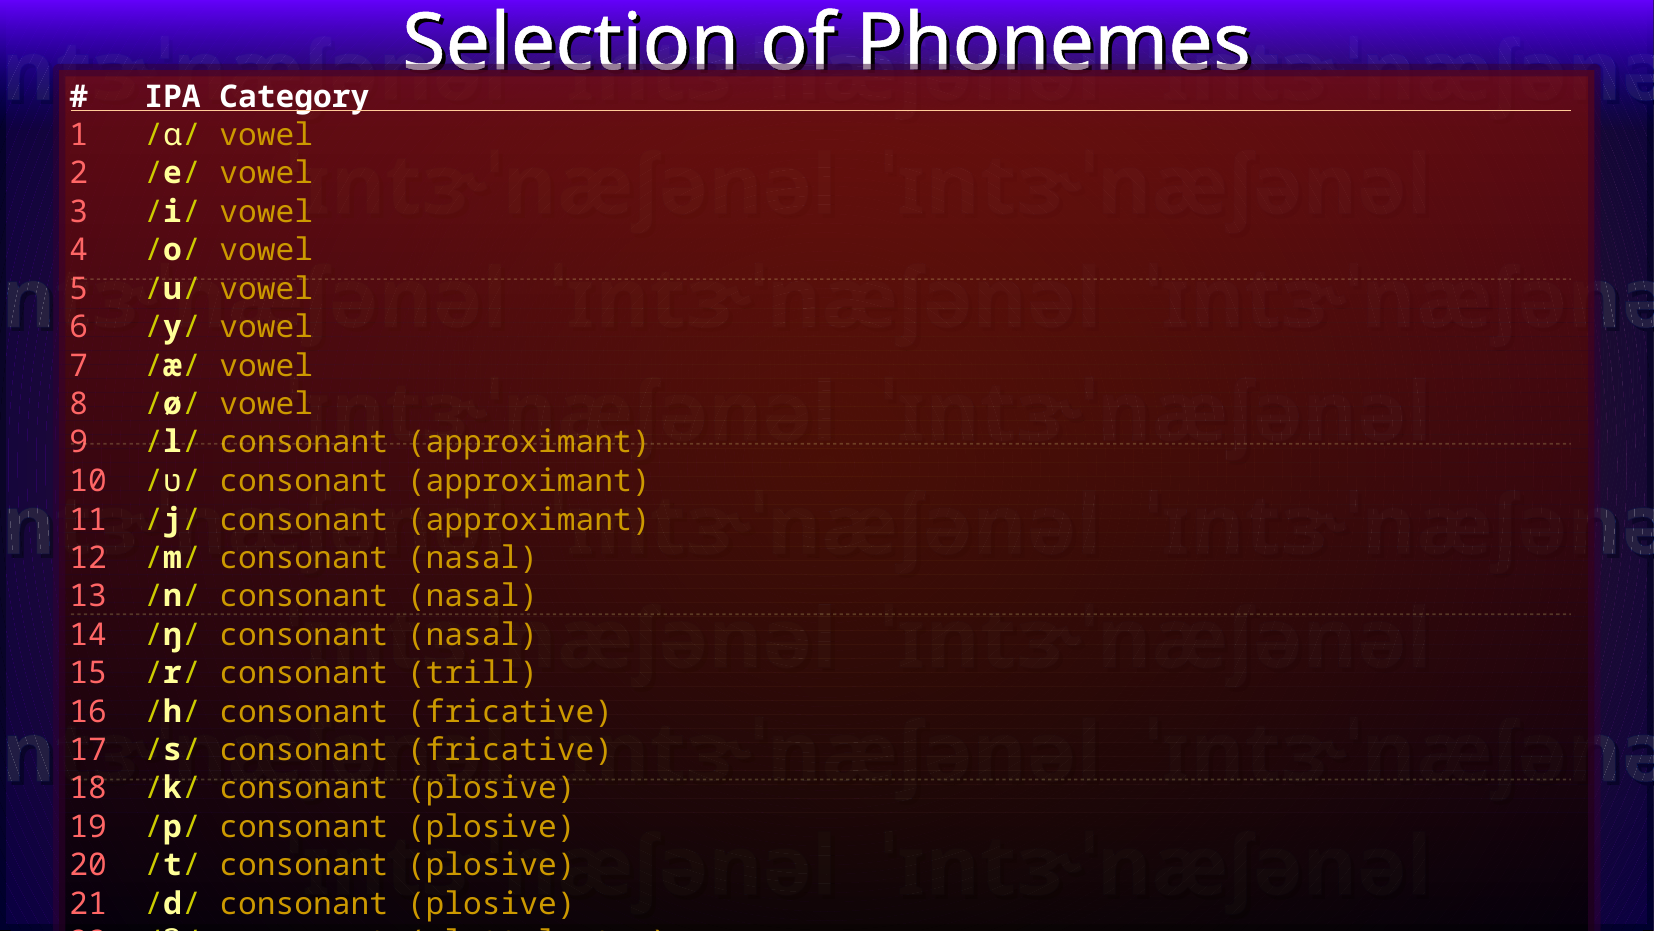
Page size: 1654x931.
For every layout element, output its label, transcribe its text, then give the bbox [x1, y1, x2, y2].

title Selection of Phonemes [0, 0, 1654, 130]
text_box # IPA Category 1 /ɑ/ vowel 2 /e/ vowel 3 /i/ vowel 4 /o/ vowel 5 /u/ vowel 6 /y/ vowel 7 /æ/ vowel 8 /ø/ vowel 9 /l/ consonant (approximant) 10 /ʋ/ consonant (approximant) 11 /j/ consonant (approximant) 12 /m/ consonant (nasal) 13 /n/ consonant (nasal) 14 /ŋ/ consonant (nasal) 15 /r/ consonant (trill) 16 /h/ consonant (fricative) 17 /s/ consonant (fricative) 18 /k/ consonant (plosive) 19 /p/ consonant (plosive) 20 /t/ consonant (plosive) 21 /d/ consonant (plosive) 22 /ʔ/ consonant (glottal stop) [59, 70, 1595, 898]
